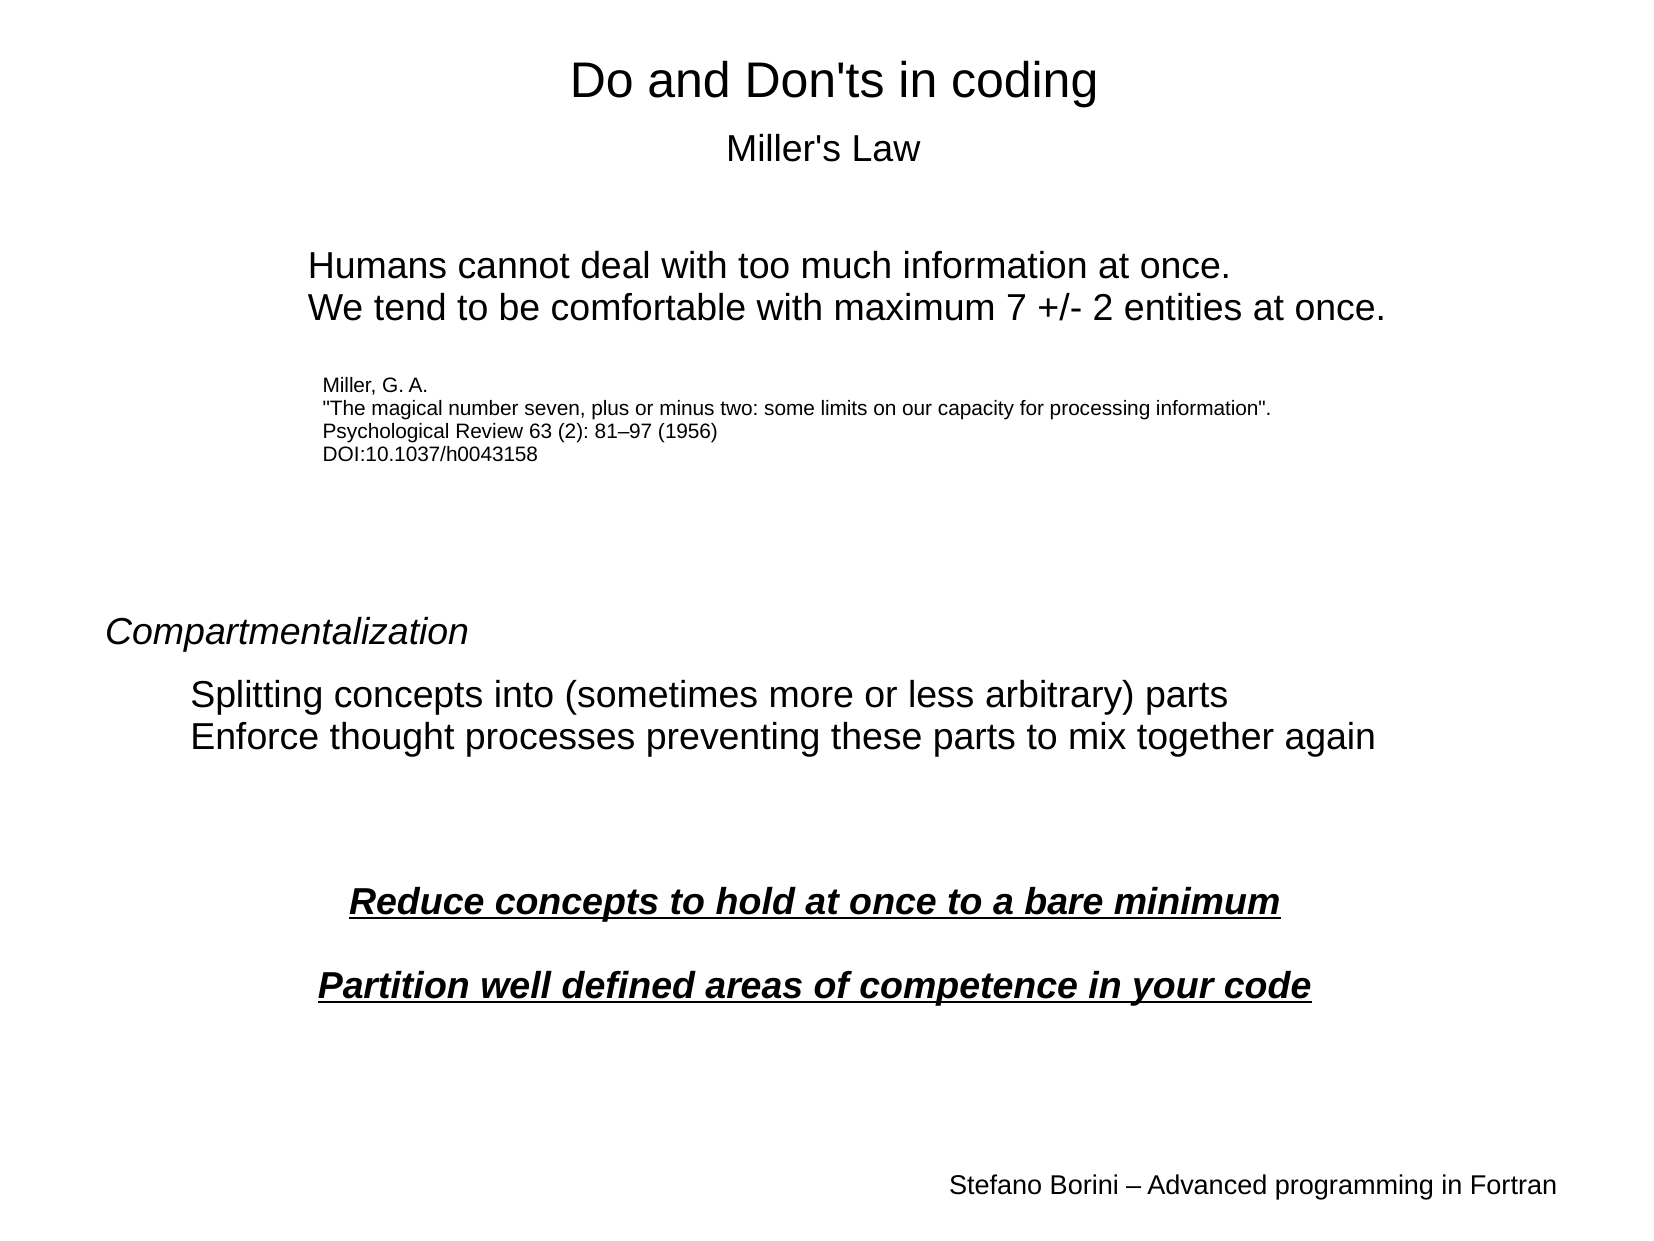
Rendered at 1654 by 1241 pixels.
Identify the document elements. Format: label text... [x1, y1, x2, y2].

text_box Humans cannot deal with too much information at once. We tend to be comfortable with maximum 7 +/- 2 entities at once. [293, 237, 1403, 336]
text_box Miller, G. A. "The magical number seven, plus or minus two: some limits on our capacity for processing information". Psychological Review 63 (2): 81–97 (1956) DOI:10.1037/h0043158 [307, 365, 1298, 474]
text_box Splitting concepts into (sometimes more or less arbitrary) parts Enforce thought processes preventing these parts to mix together again [175, 666, 1394, 766]
text_box Do and Don'ts in coding [555, 44, 1115, 116]
text_box Miller's Law [711, 120, 936, 177]
text_box Reduce concepts to hold at once to a bare minimum Partition well defined areas of competence in your code [303, 873, 1328, 1014]
text_box Compartmentalization [90, 602, 485, 660]
